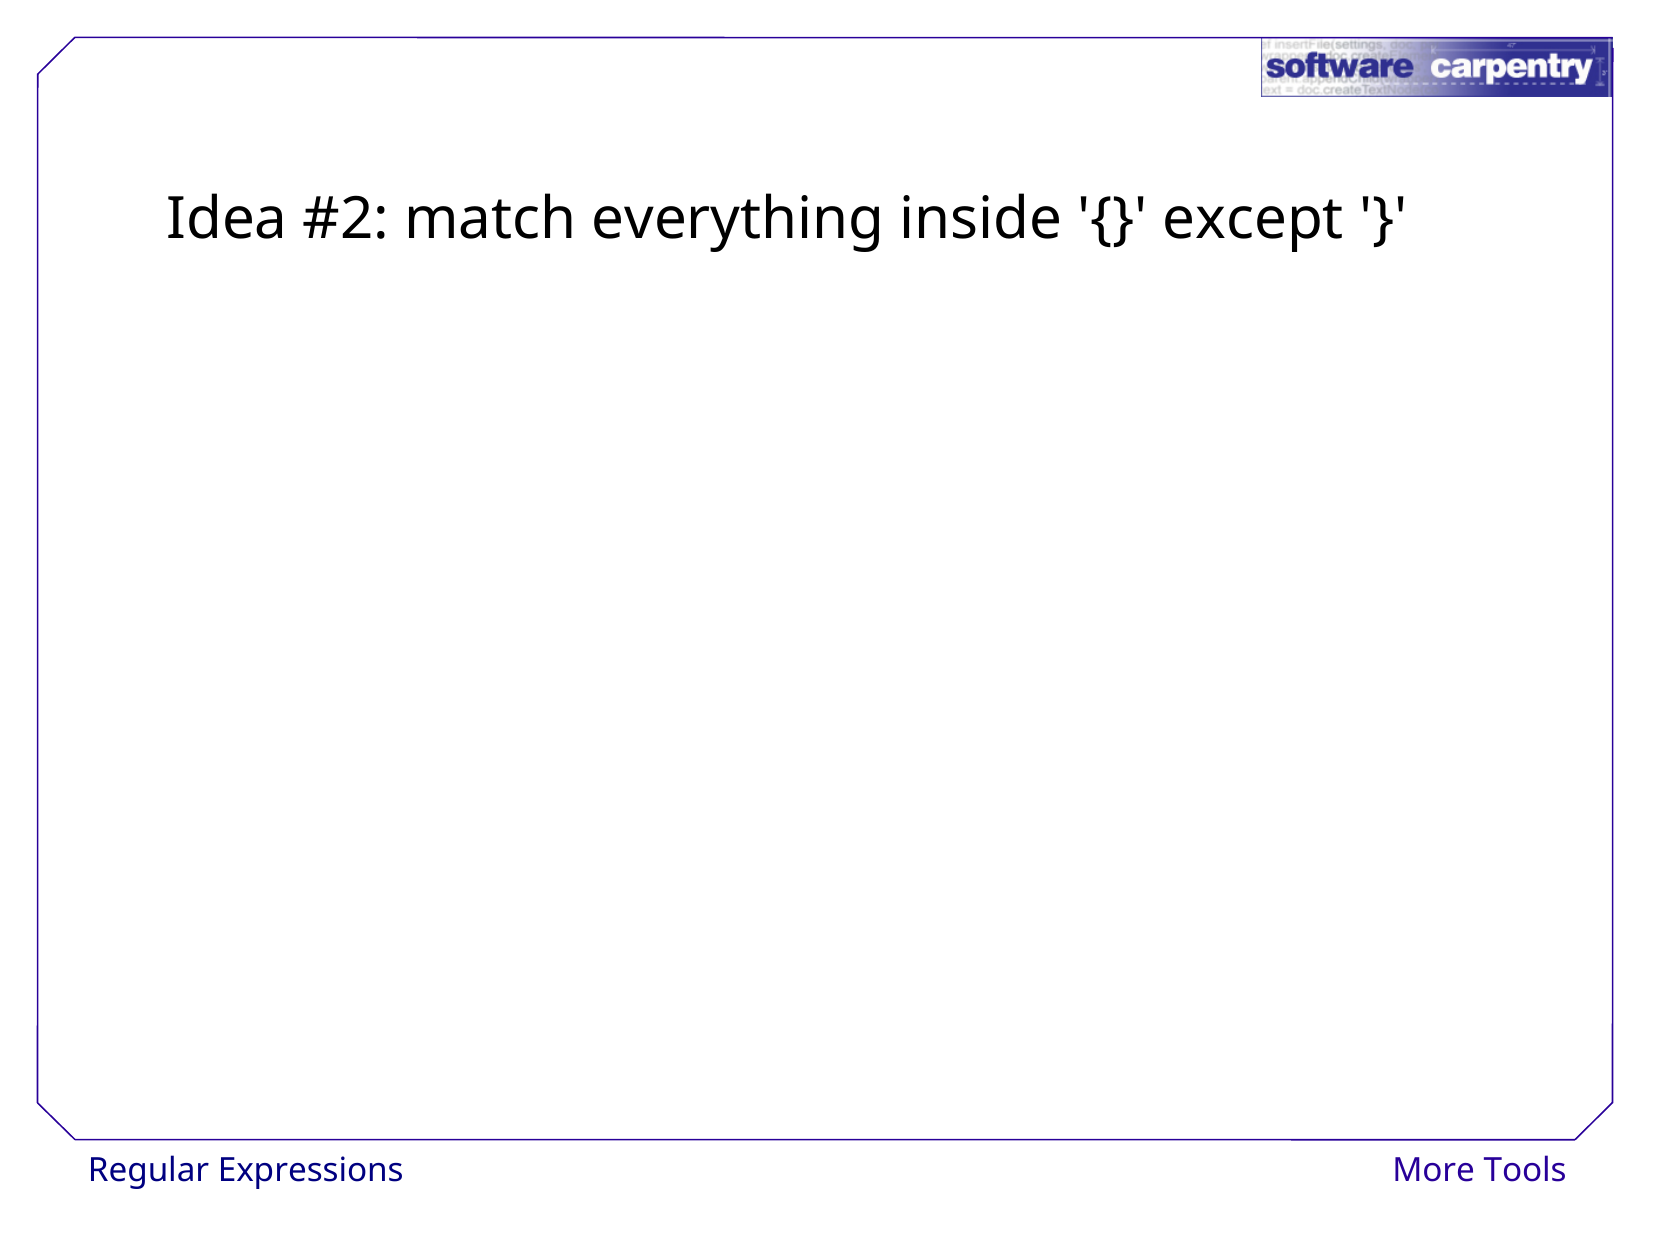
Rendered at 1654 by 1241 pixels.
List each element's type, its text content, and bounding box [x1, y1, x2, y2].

picture [1261, 39, 1613, 97]
text_box Idea #2: match everything inside '{}' except '}' [151, 138, 1530, 259]
